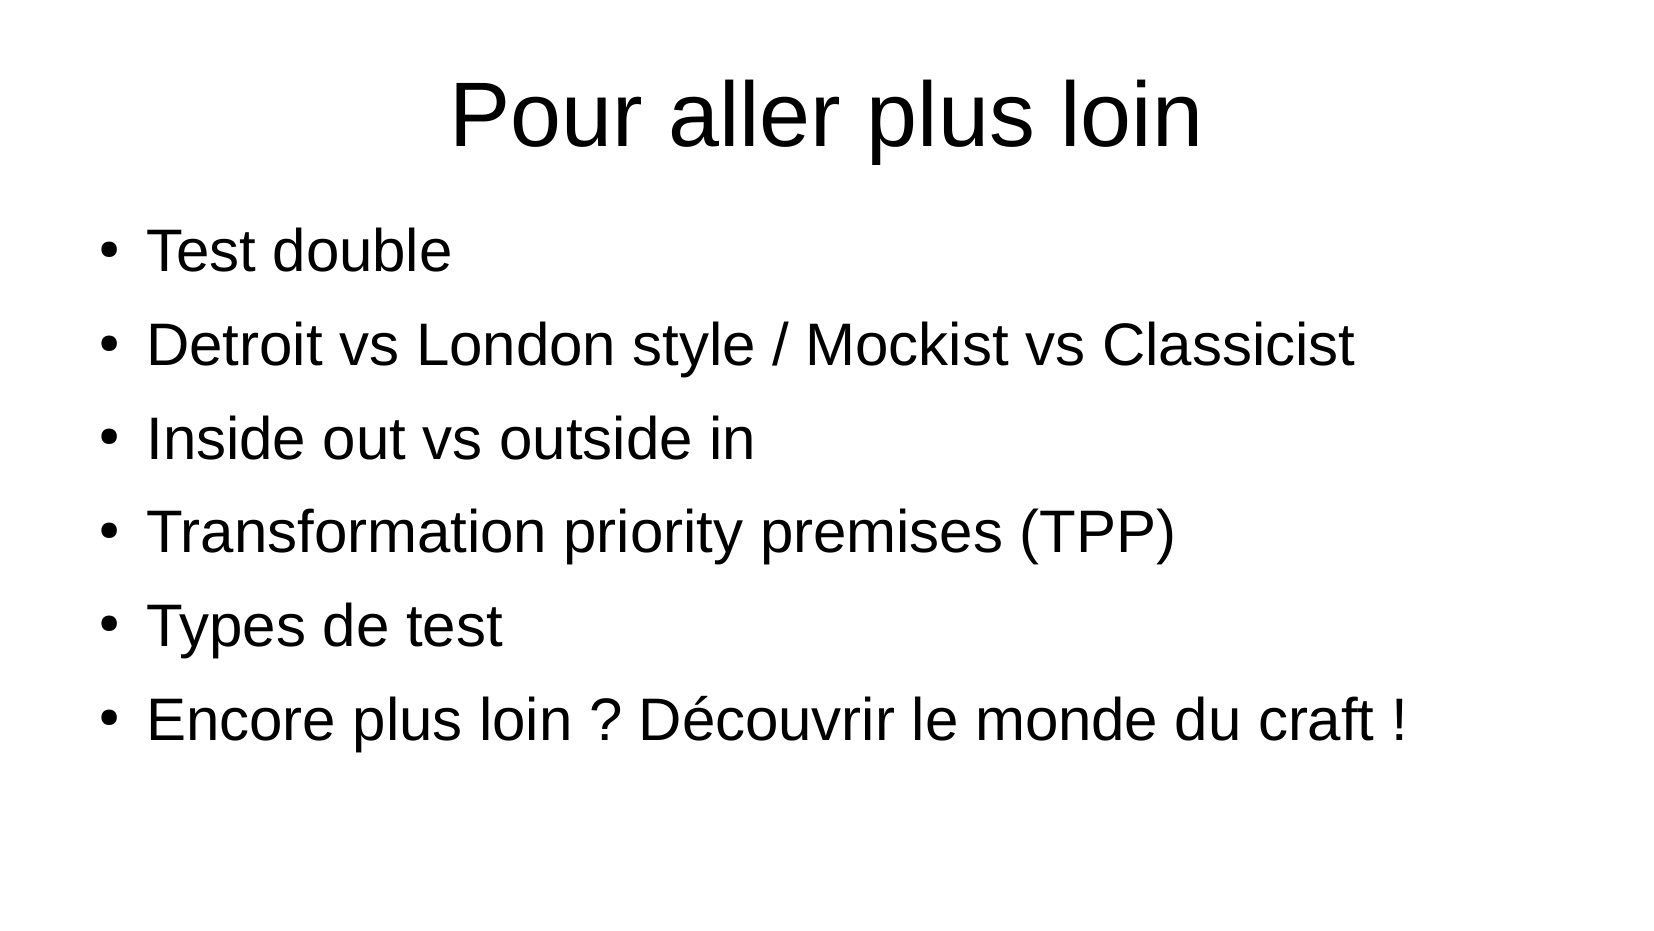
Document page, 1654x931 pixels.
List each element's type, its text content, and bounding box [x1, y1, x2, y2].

title Pour aller plus loin [82, 37, 1571, 193]
list Test double Detroit vs London style / Mockist vs Classicist Inside out vs outside in Transformation priority premises (TPP) Types de test Encore plus loin ? Découvrir le monde du craft ! [82, 217, 1571, 758]
